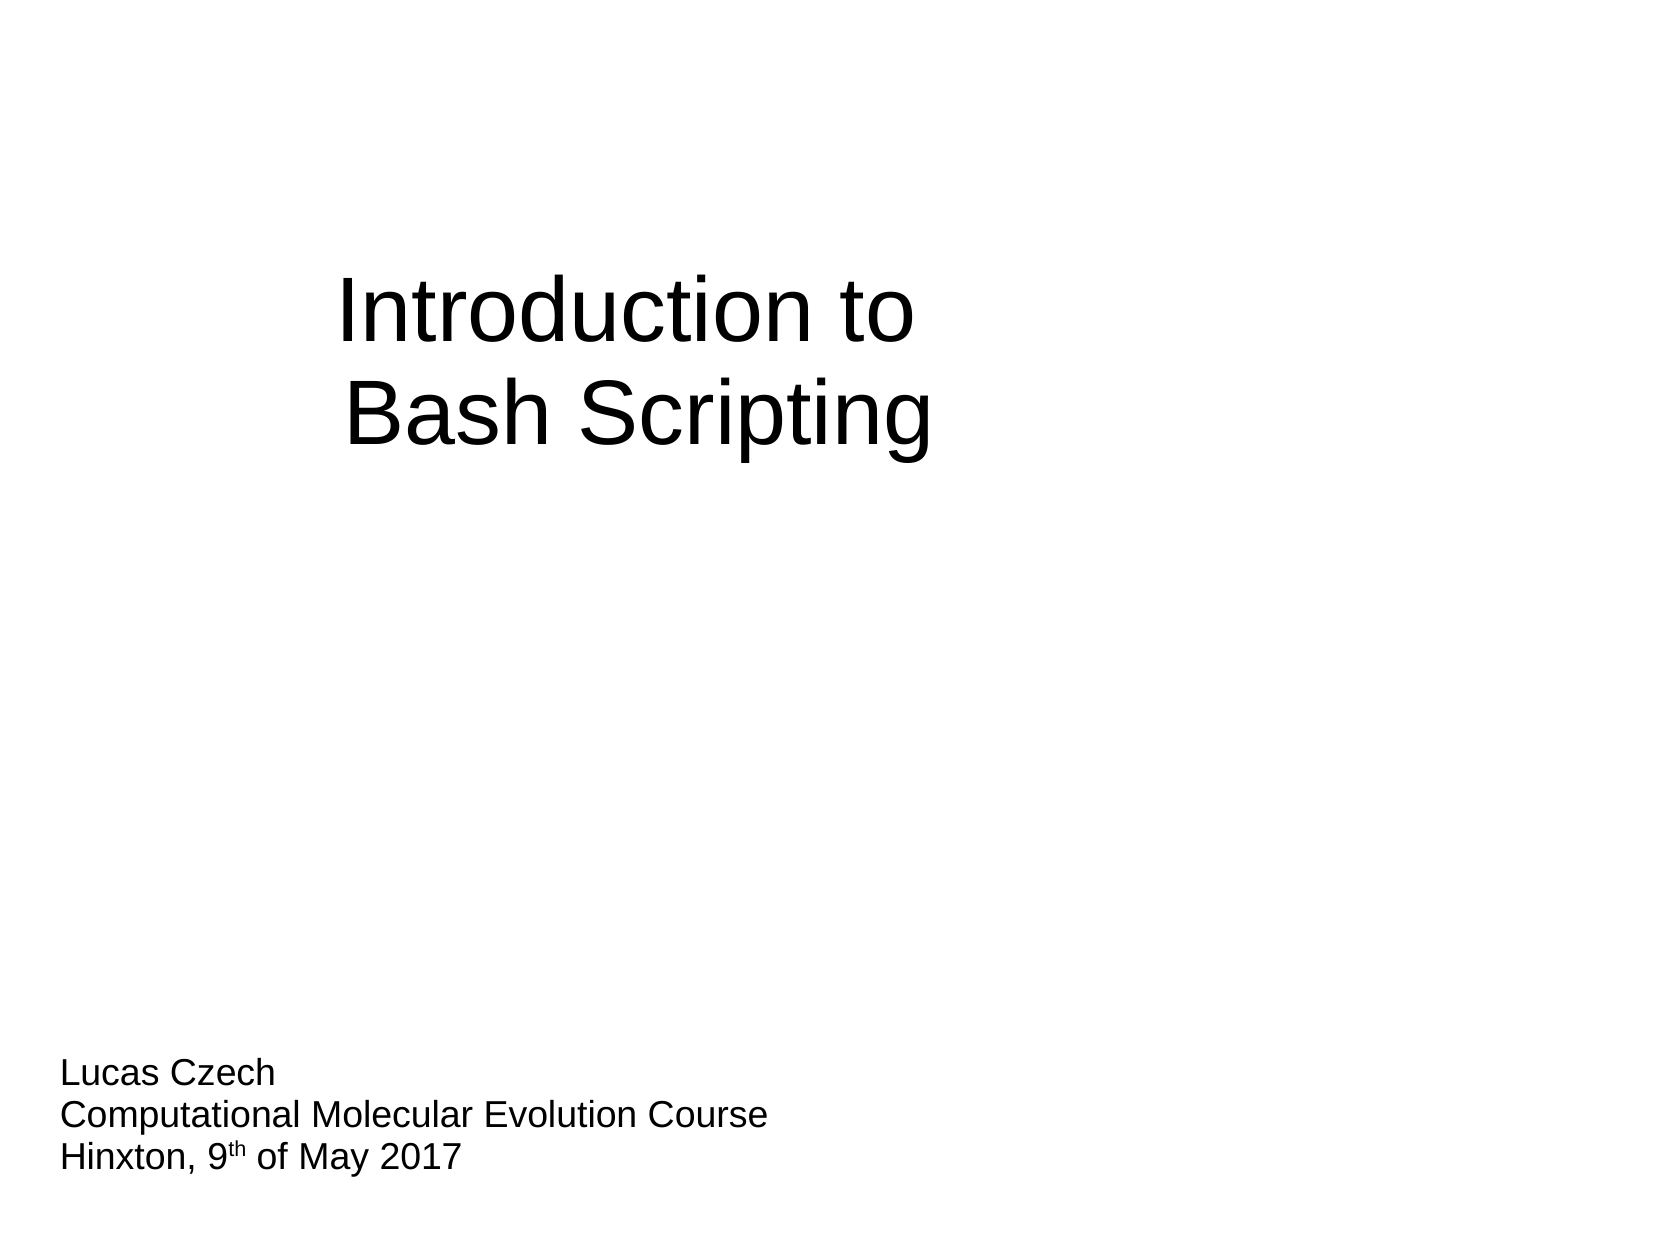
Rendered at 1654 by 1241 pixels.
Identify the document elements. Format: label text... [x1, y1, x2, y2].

text_box Lucas Czech Computational Molecular Evolution Course Hinxton, 9th of May 2017 [45, 1044, 1291, 1187]
title Introduction to Bash Scripting [0, 257, 1384, 466]
